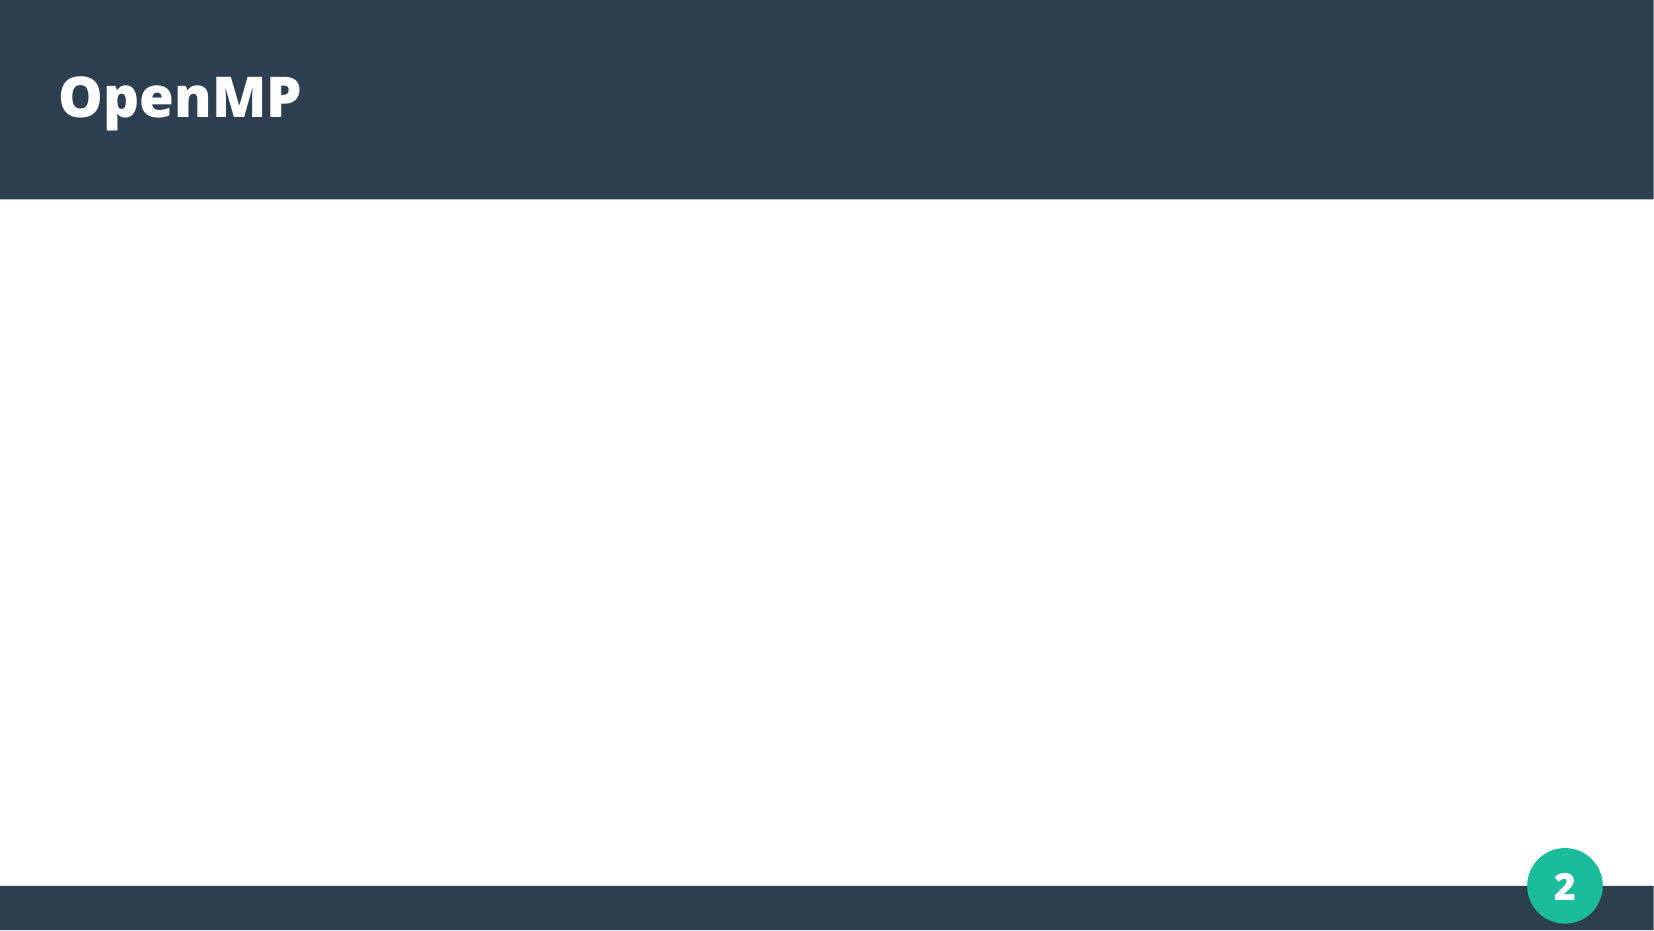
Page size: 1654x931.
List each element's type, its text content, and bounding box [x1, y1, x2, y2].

title OpenMP [59, 37, 1595, 156]
